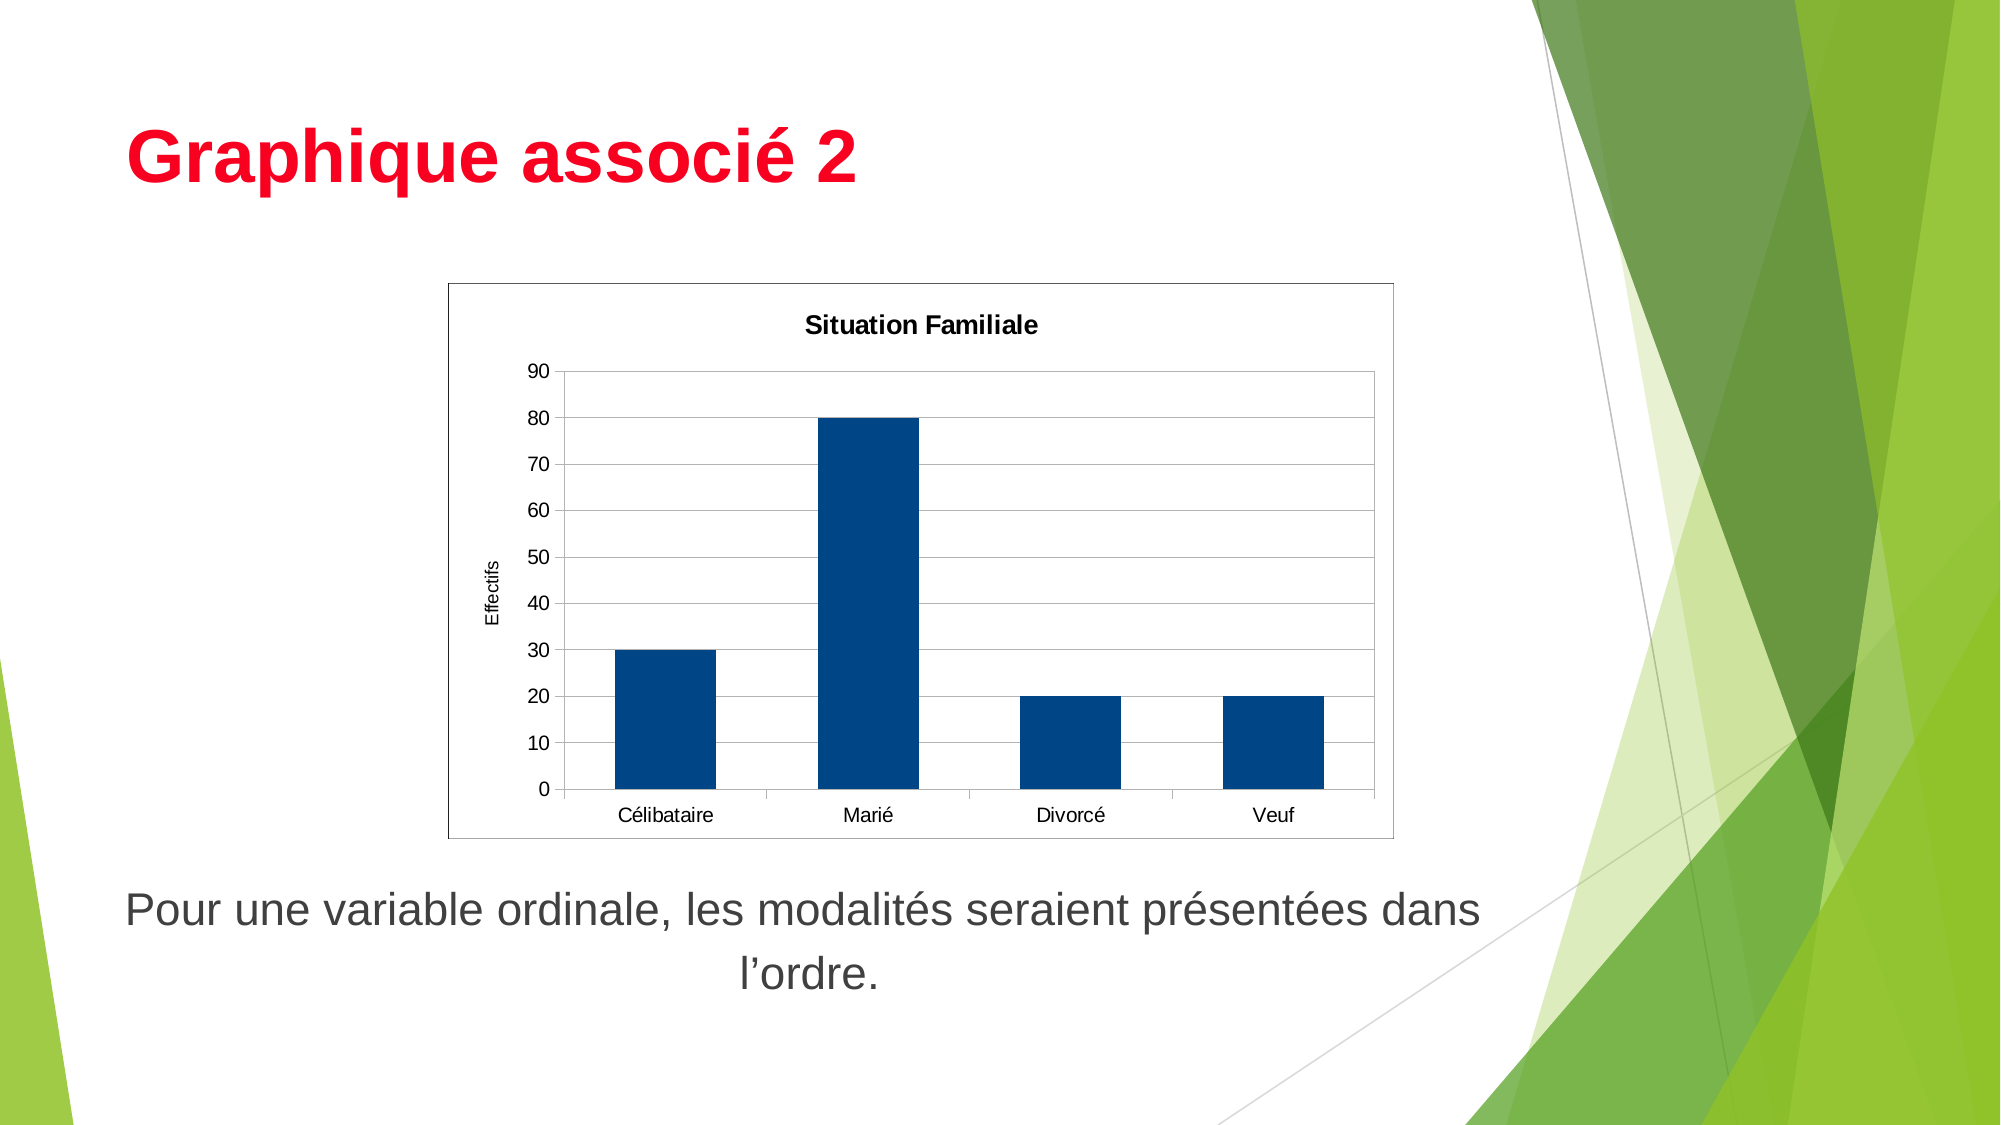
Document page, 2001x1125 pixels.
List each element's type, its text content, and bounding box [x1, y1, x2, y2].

text_box Pour une variable ordinale, les modalités seraient présentées dans l’ordre. [83, 885, 1536, 1028]
title Graphique associé 2 [111, 99, 1522, 235]
chart [448, 283, 1394, 839]
